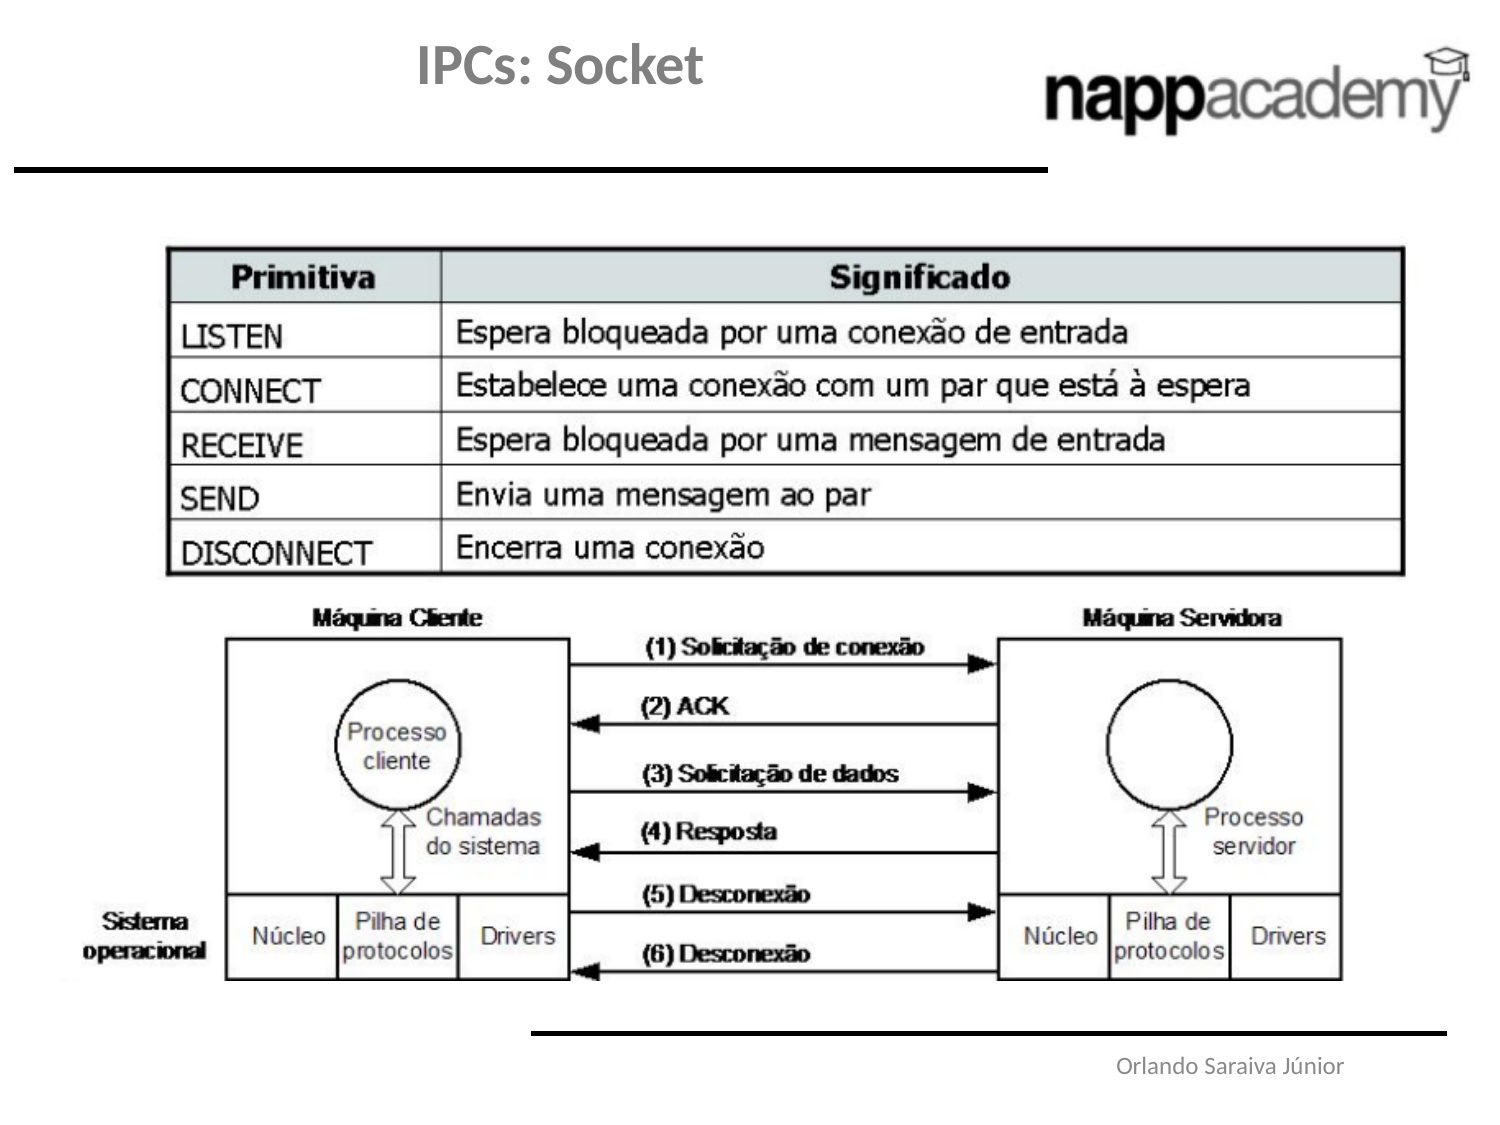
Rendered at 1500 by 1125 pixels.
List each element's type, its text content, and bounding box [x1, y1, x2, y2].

title IPCs: Socket [29, 19, 1093, 207]
picture [1039, 17, 1477, 148]
picture [59, 236, 1447, 981]
